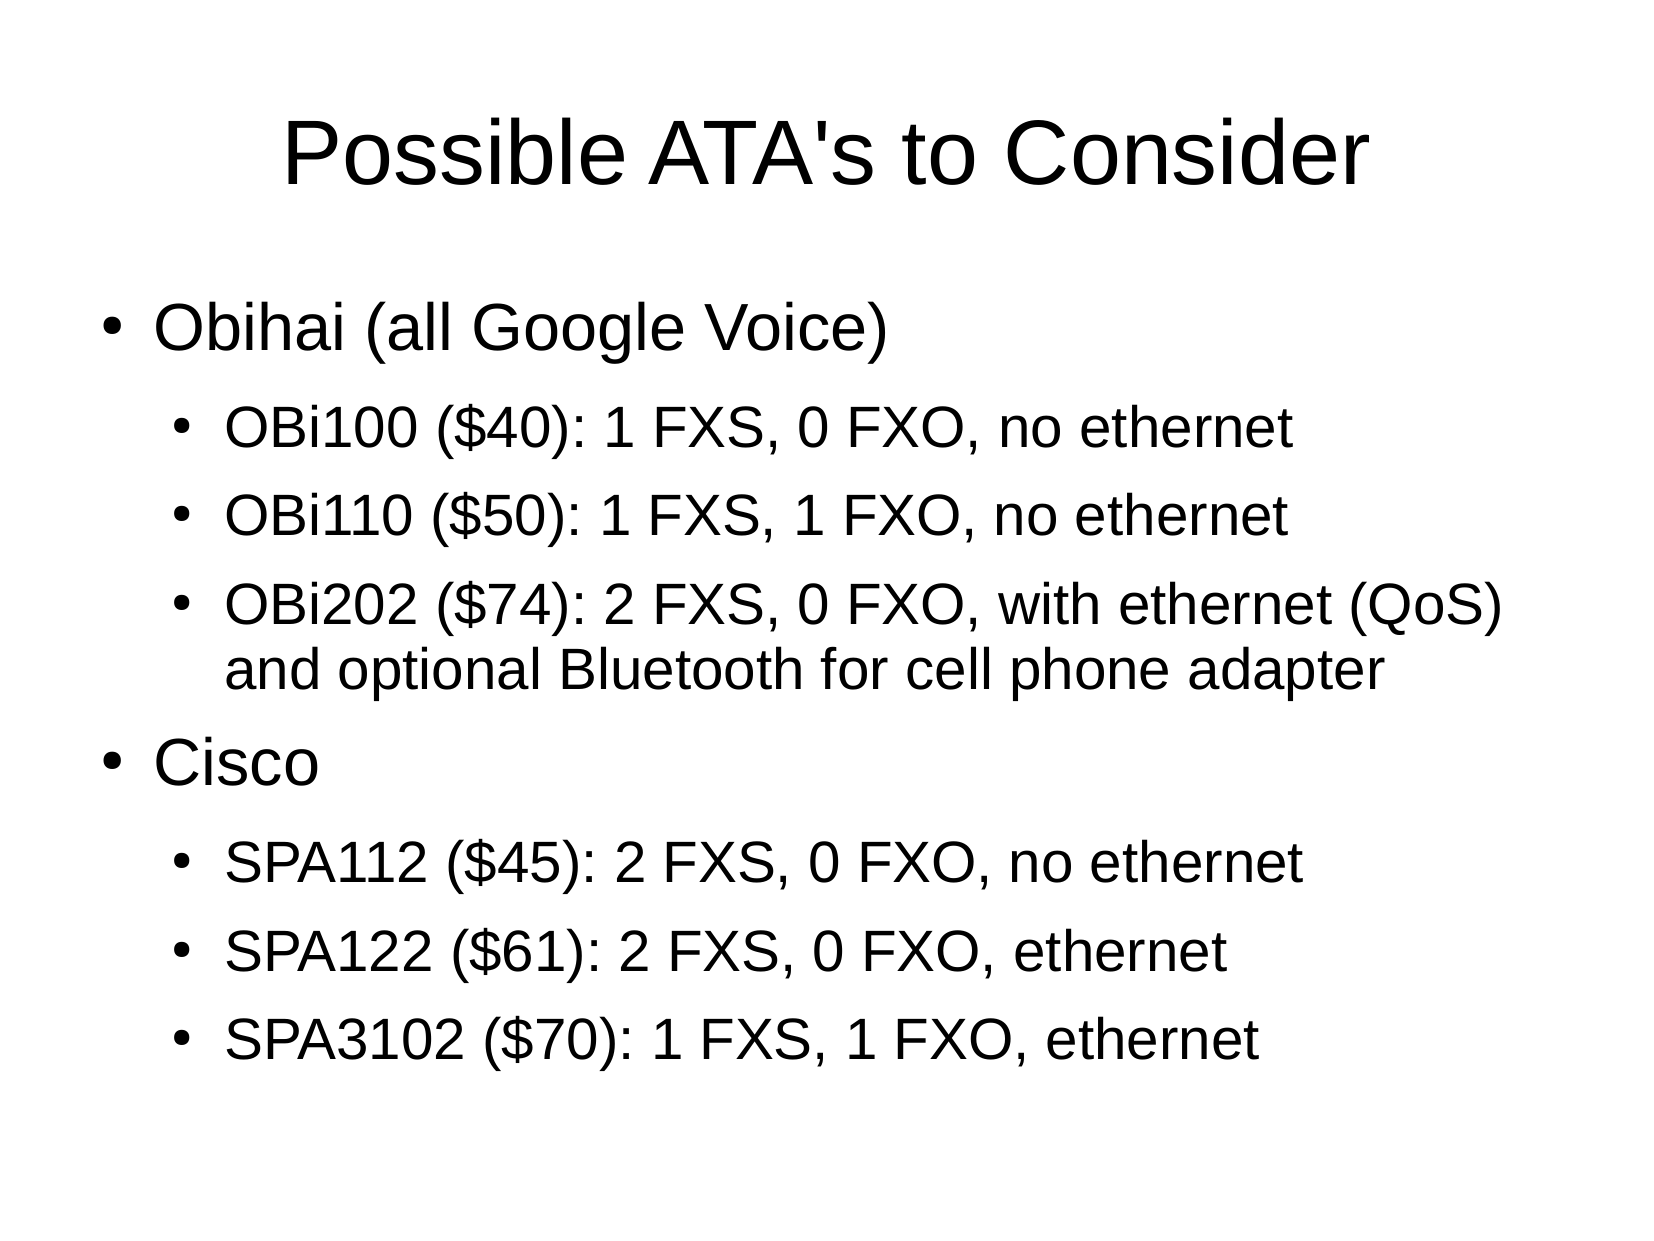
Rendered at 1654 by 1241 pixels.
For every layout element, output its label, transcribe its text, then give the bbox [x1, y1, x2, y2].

title Possible ATA's to Consider [82, 49, 1571, 257]
list Obihai (all Google Voice) OBi100 ($40): 1 FXS, 0 FXO, no ethernet OBi110 ($50): 1 FXS, 1 FXO, no ethernet OBi202 ($74): 2 FXS, 0 FXO, with ethernet (QoS) and optional Bluetooth for cell phone adapter Cisco SPA112 ($45): 2 FXS, 0 FXO, no ethernet SPA122 ($61): 2 FXS, 0 FXO, ethernet SPA3102 ($70): 1 FXS, 1 FXO, ethernet [82, 290, 1571, 1072]
